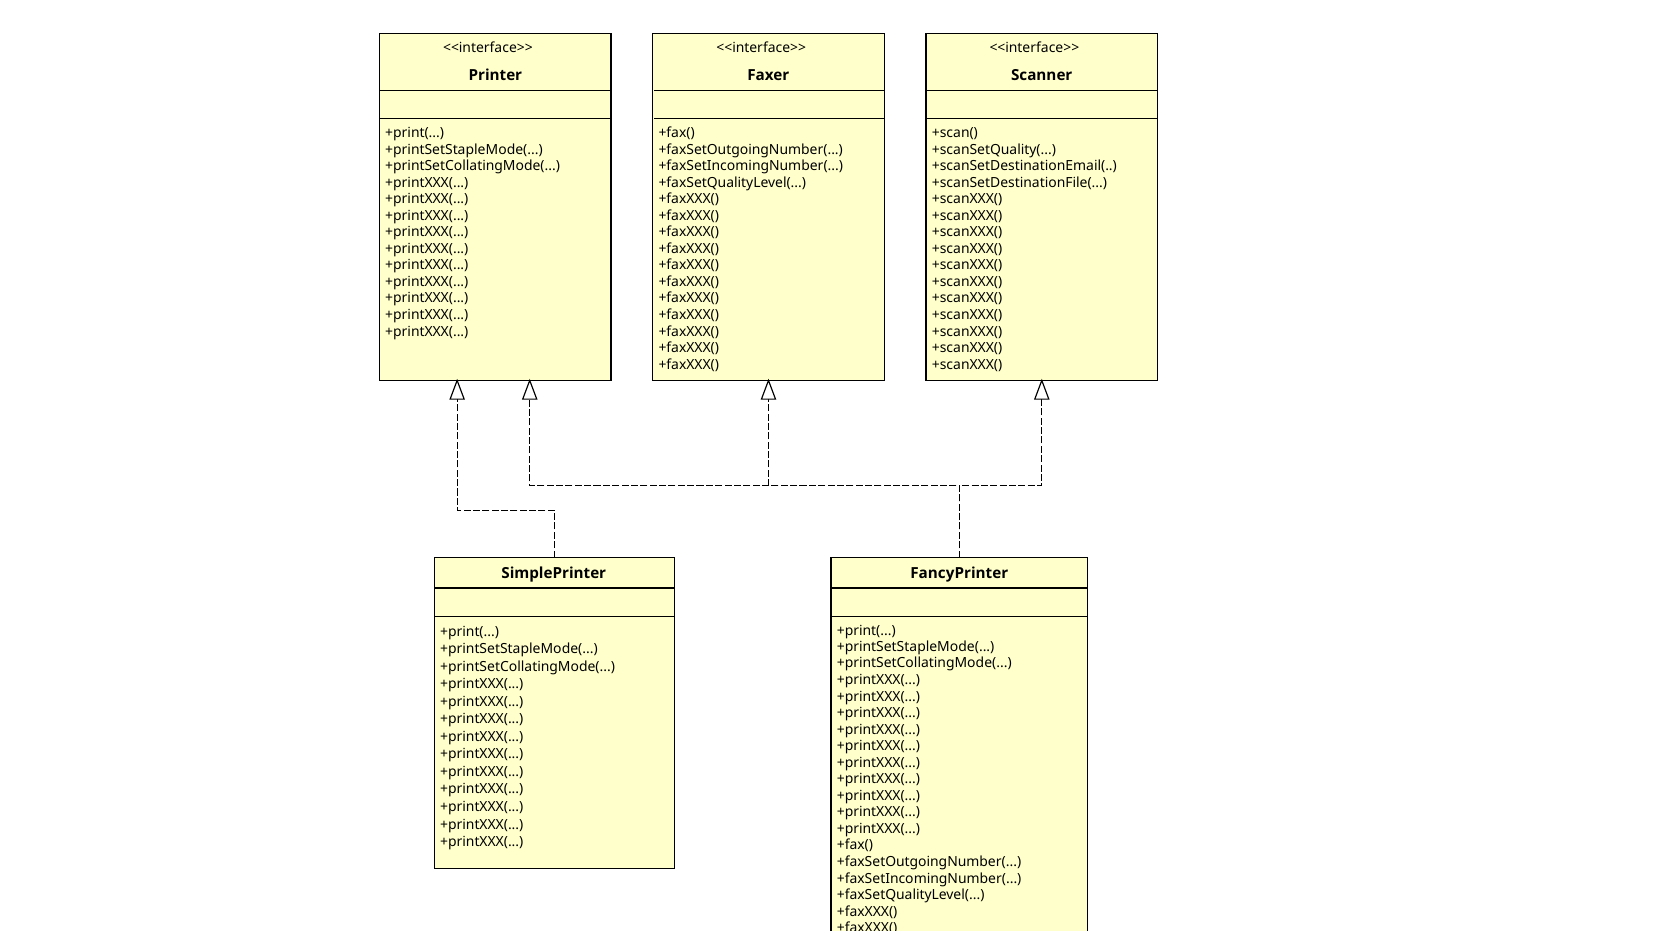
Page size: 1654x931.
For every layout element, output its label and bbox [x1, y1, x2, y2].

picture [360, 15, 1176, 931]
